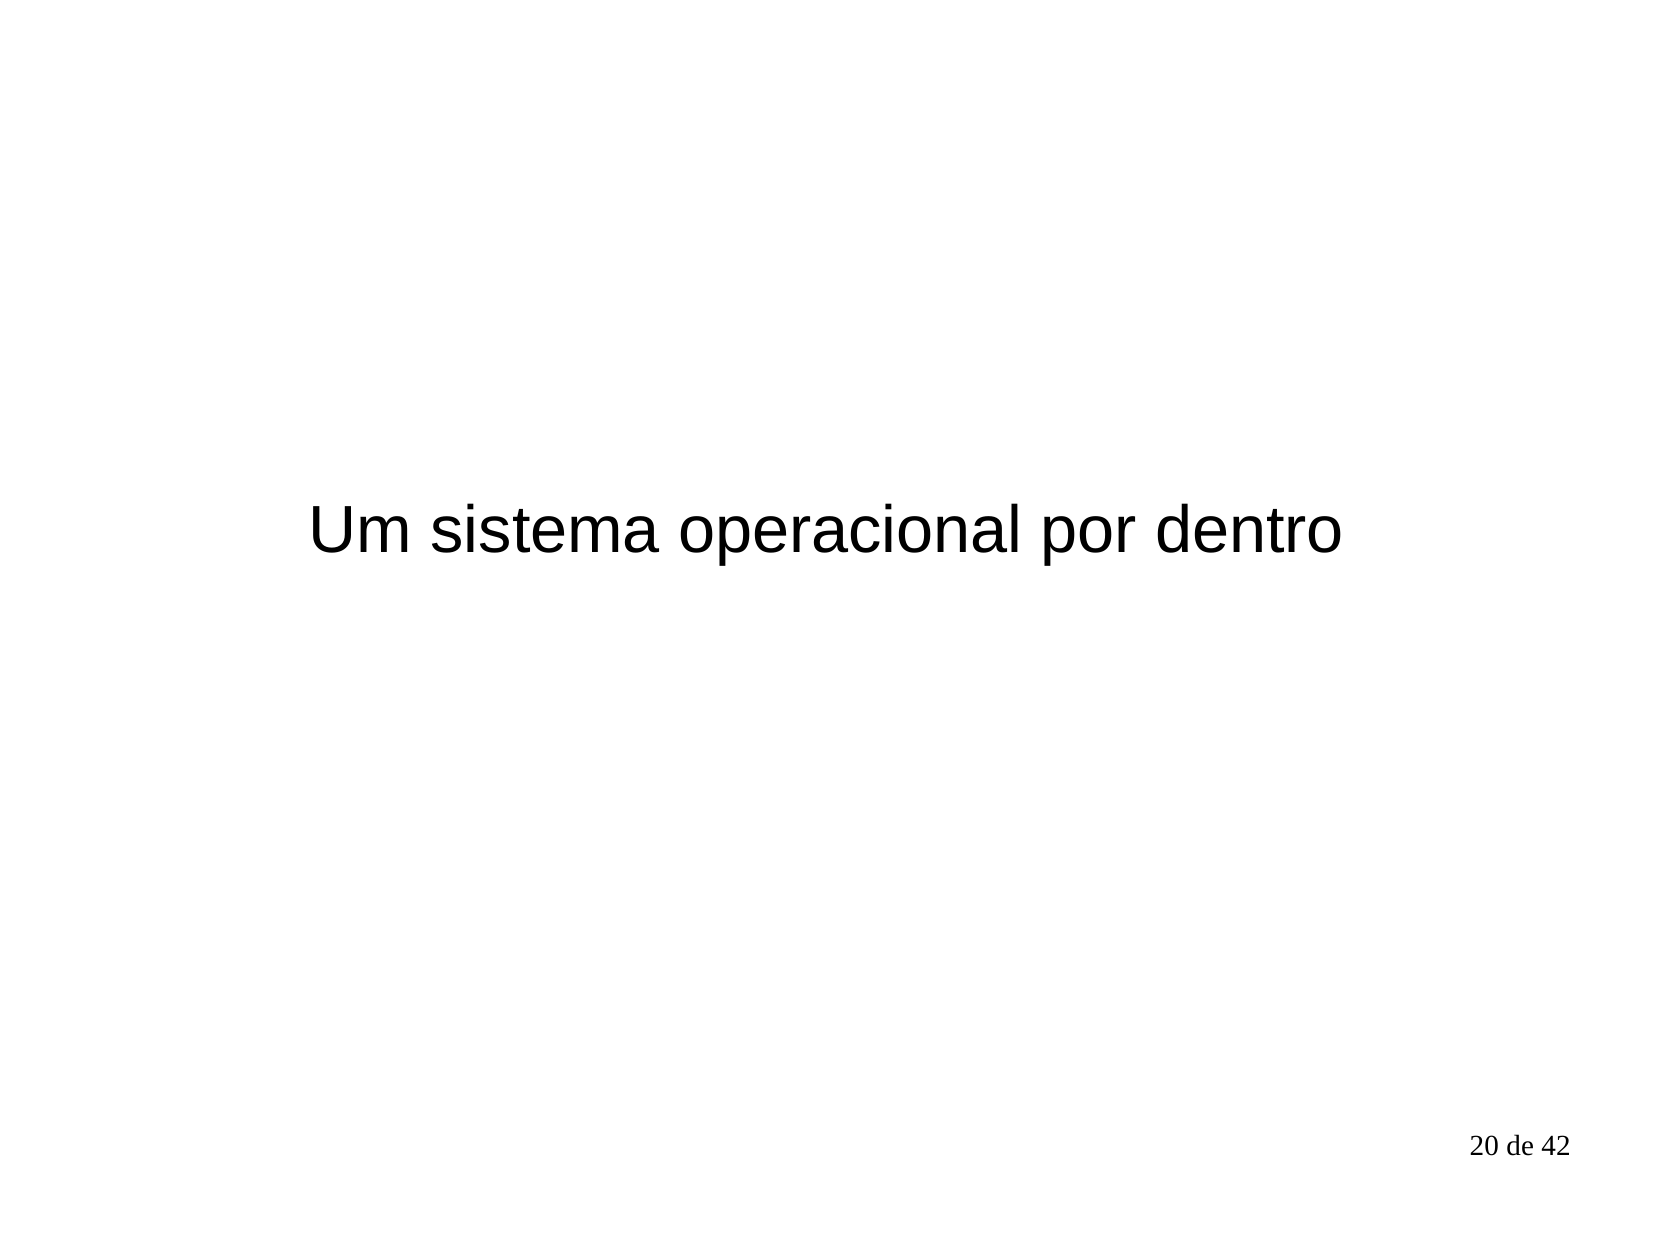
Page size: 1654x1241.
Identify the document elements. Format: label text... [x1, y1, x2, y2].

subtitle Um sistema operacional por dentro [82, 49, 1571, 1010]
